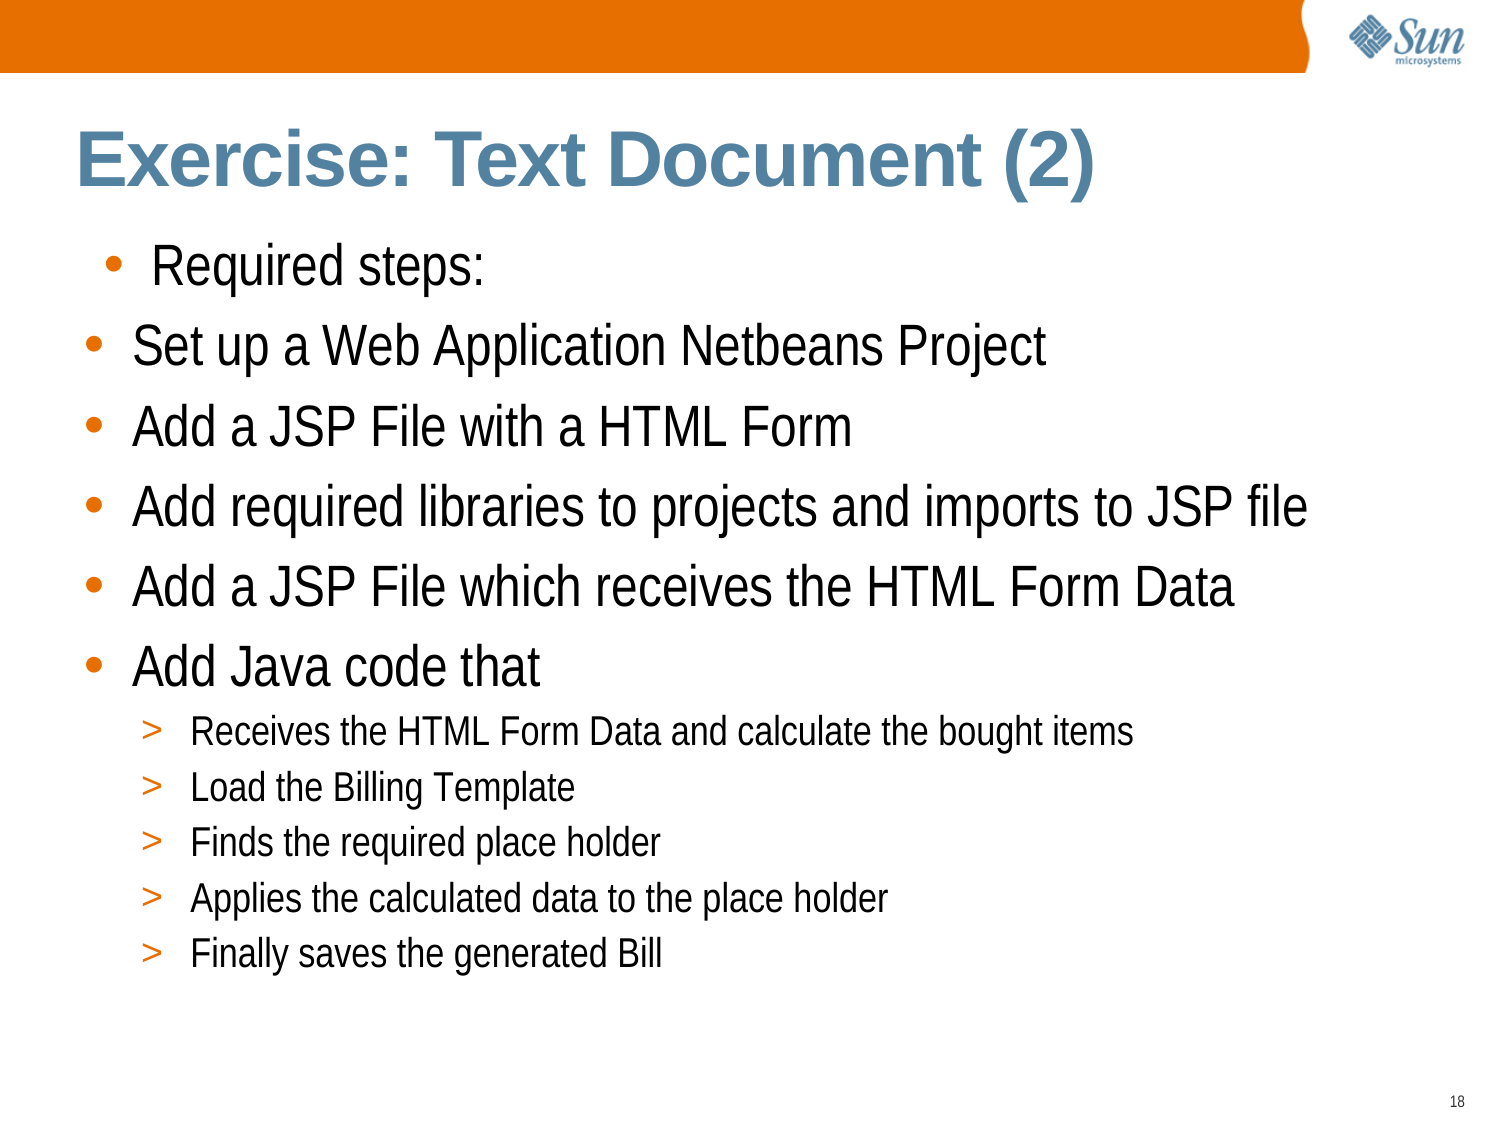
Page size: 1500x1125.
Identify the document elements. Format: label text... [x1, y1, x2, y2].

list Required steps: Set up a Web Application Netbeans Project Add a JSP File with a HTML Form Add required libraries to projects and imports to JSP file Add a JSP File which receives the HTML Form Data Add Java code that Receives the HTML Form Data and calculate the bought items Load the Billing Template Finds the required place holder Applies the calculated data to the place holder Finally saves the generated Bill [64, 240, 1466, 1045]
picture [0, 0, 1500, 73]
title Exercise: Text Document (2) [75, 123, 1437, 227]
